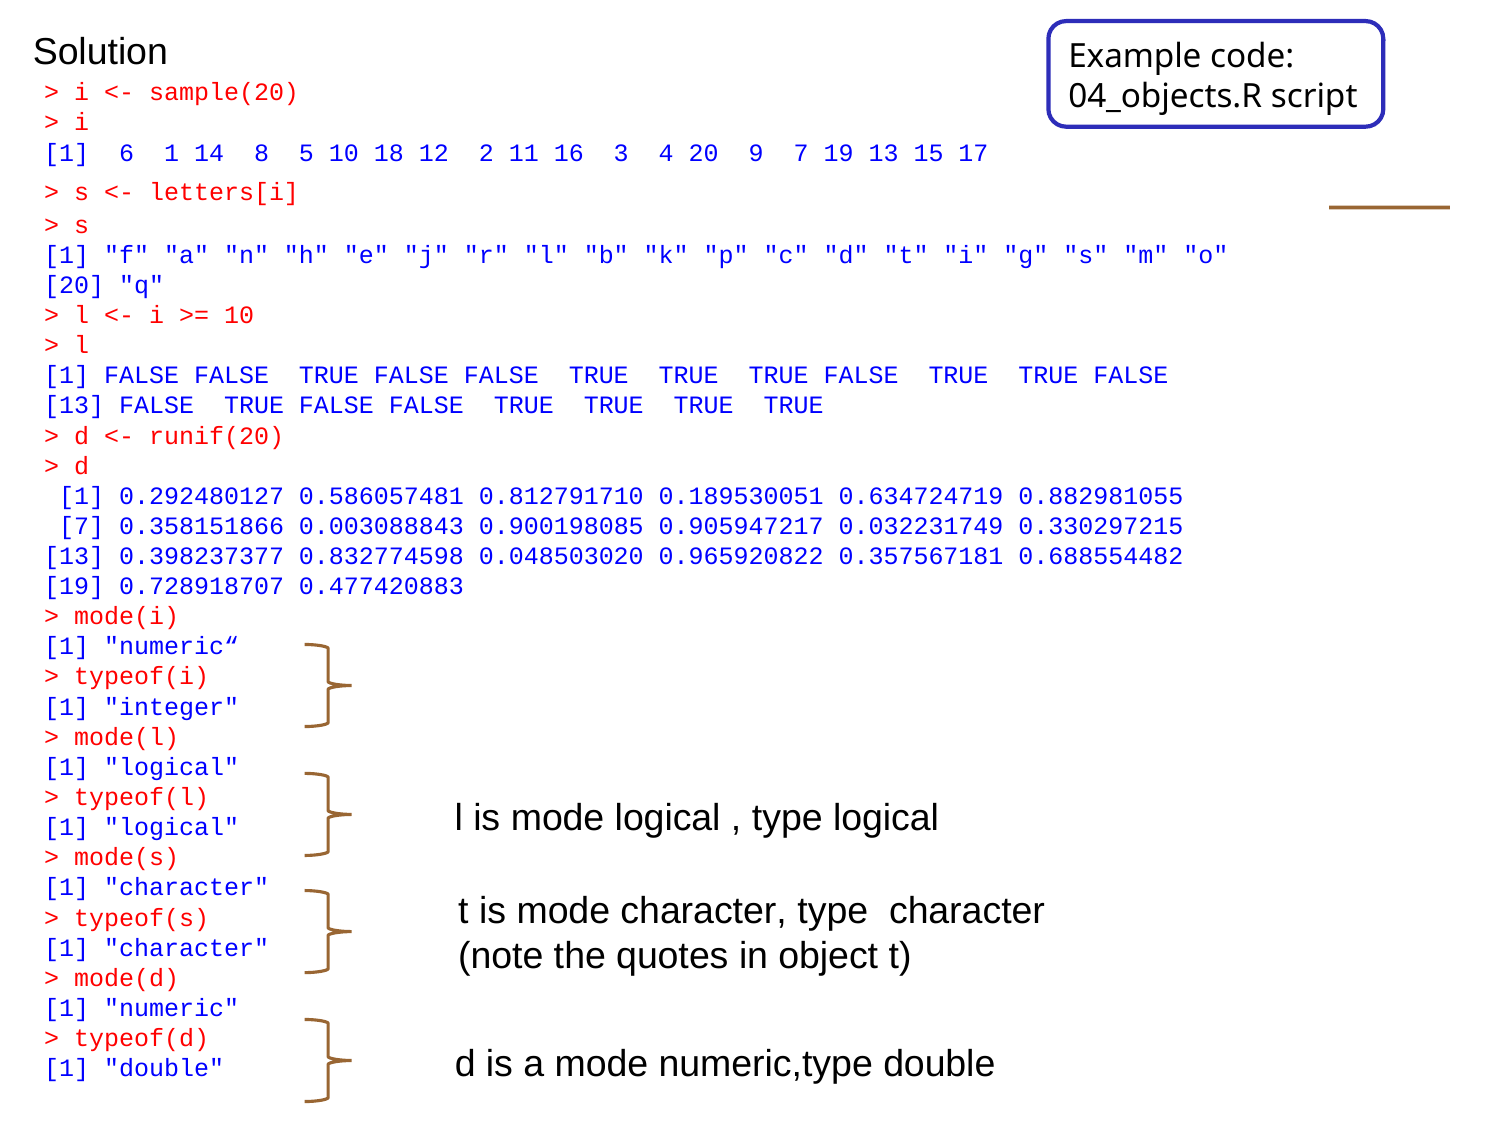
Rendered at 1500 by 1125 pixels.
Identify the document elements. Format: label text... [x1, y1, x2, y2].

text_box Solution [18, 18, 183, 80]
text_box Example code: 04_objects.R script [1048, 21, 1384, 127]
text_box > i <- sample(20)‏ > i [1] 6 1 14 8 5 10 18 12 2 11 16 3 4 20 9 7 19 13 15 17 > s <- letters[i]] > s [1] "f" "a" "n" "h" "e" "j" "r" "l" "b" "k" "p" "c" "d" "t" "i" "g" "s" "m" "o" [20] "q" > l <- i >= 10 > l [1] FALSE FALSE TRUE FALSE FALSE TRUE TRUE TRUE FALSE TRUE TRUE FALSE [13] FALSE TRUE FALSE FALSE TRUE TRUE TRUE TRUE > d <- runif(20)‏ > d [1] 0.292480127 0.586057481 0.812791710 0.189530051 0.634724719 0.882981055 [7] 0.358151866 0.003088843 0.900198085 0.905947217 0.032231749 0.330297215 [13] 0.398237377 0.832774598 0.048503020 0.965920822 0.357567181 0.688554482 [19] 0.728918707 0.477420883 > mode(i)‏ [1] "numeric“ > typeof(i)‏ [1] "integer" > mode(l)‏ [1] "logical" > typeof(l)‏ [1] "logical" > mode(s)‏ [1] "character" > typeof(s)‏ [1] "character" > mode(d)‏ [1] "numeric" > typeof(d)‏ [1] "double" [29, 73, 1329, 1108]
text_box d is a mode numeric,type double [440, 1031, 1011, 1092]
text_box l is mode logical , type logical [439, 785, 955, 846]
text_box t is mode character, type character (note the quotes in object t)‏ [443, 878, 1061, 985]
